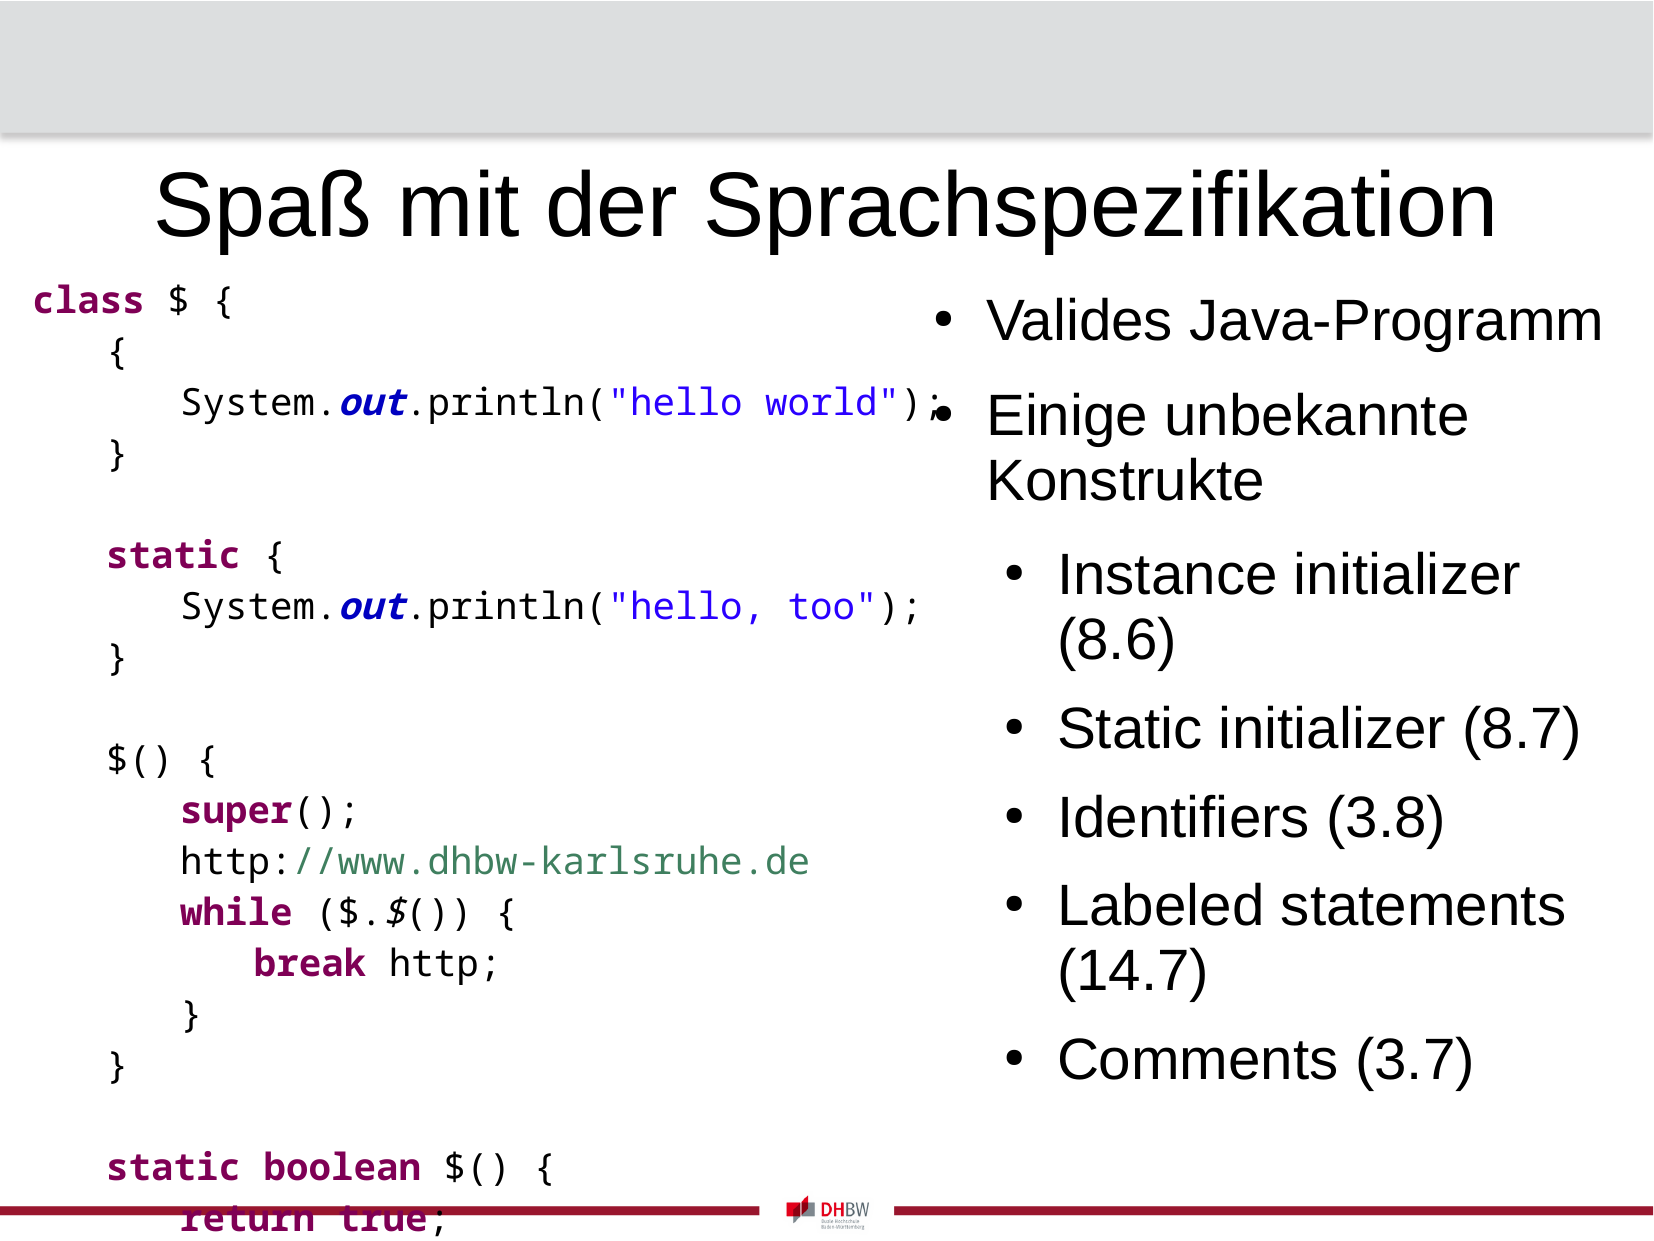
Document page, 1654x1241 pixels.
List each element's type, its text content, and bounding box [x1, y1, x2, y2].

list Valides Java-Programm Einige unbekannte Konstrukte Instance initializer (8.6) Static initializer (8.7) Identifiers (3.8) Labeled statements (14.7) Comments (3.7) [915, 287, 1625, 1211]
text_box class $ { { System.out.println("hello world"); } static { System.out.println("hello, too"); } $() { super(); http://www.dhbw-karlsruhe.de while ($.$()) { break http; } } static boolean $() { return true; } } [17, 265, 1022, 1205]
picture [0, 1, 1654, 1237]
title Spaß mit der Sprachspezifikation [82, 49, 1571, 257]
